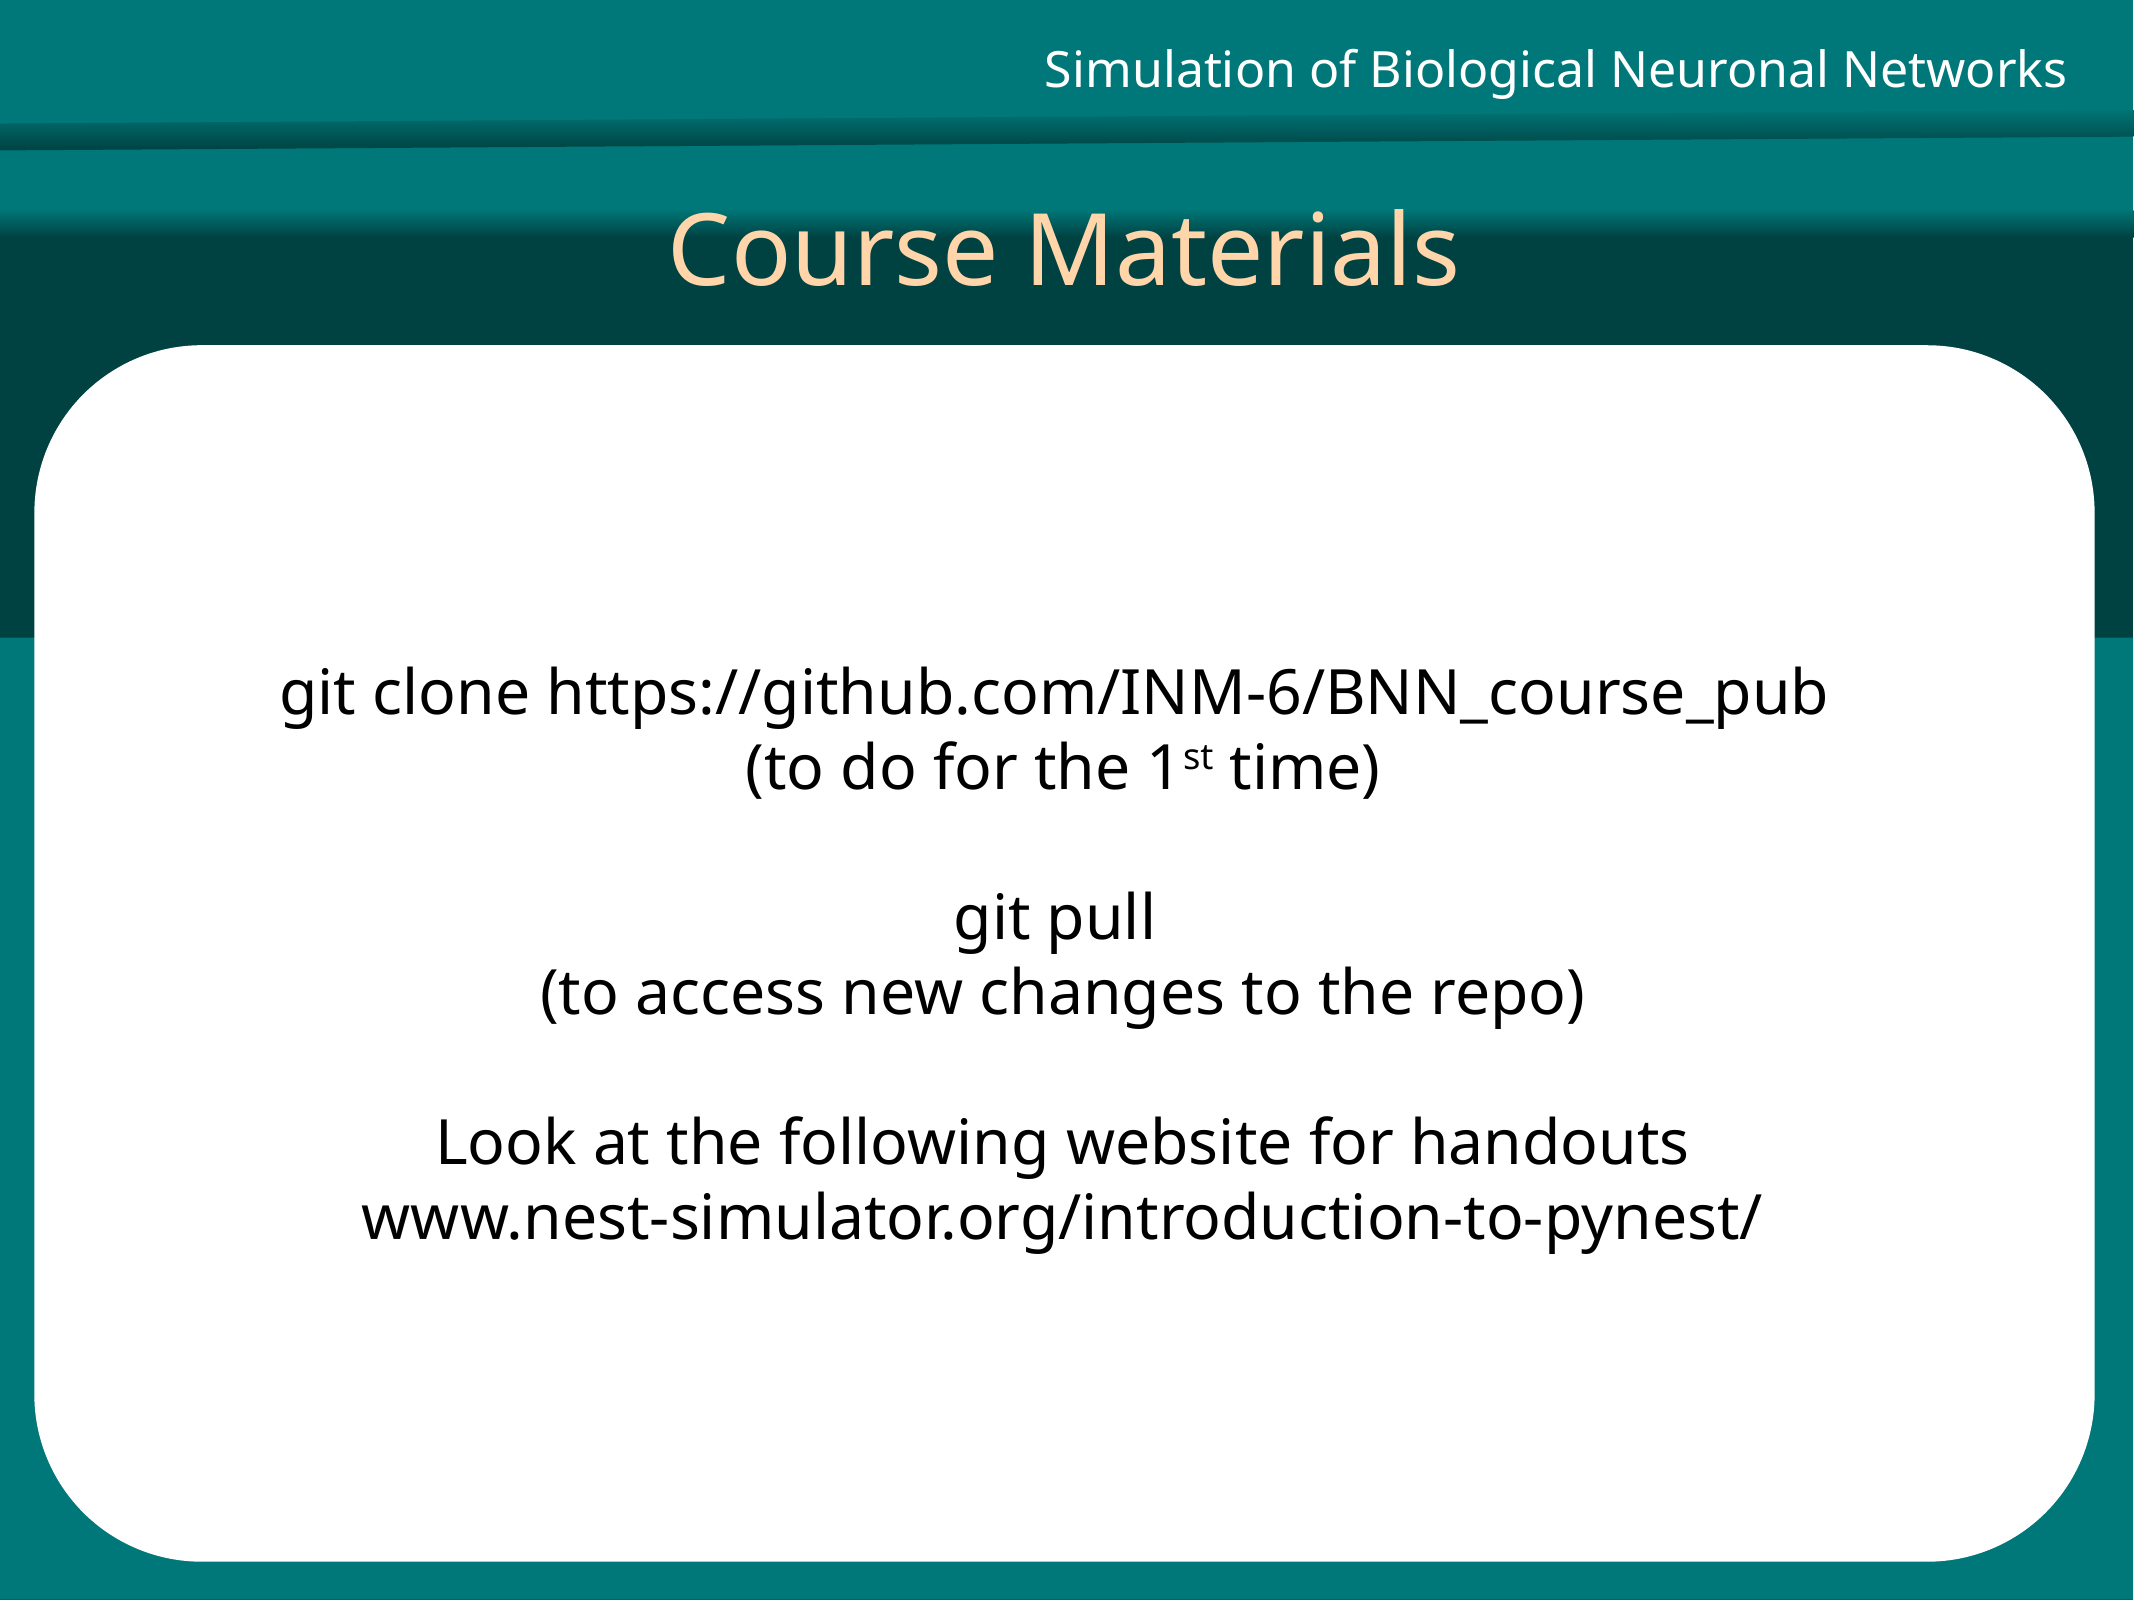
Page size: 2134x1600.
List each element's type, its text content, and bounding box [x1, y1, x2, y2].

text_box Simulation of Biological Neuronal Networks [443, 1, 2090, 135]
text_box git clone https://github.com/INM-6/BNN_course_pub (to do for the 1st time) git pull (to access new changes to the repo) Look at the following website for handouts www.nest-simulator.org/introduction-to-pynest/ [55, 364, 2072, 1540]
text_box Course Materials [32, 153, 2097, 337]
